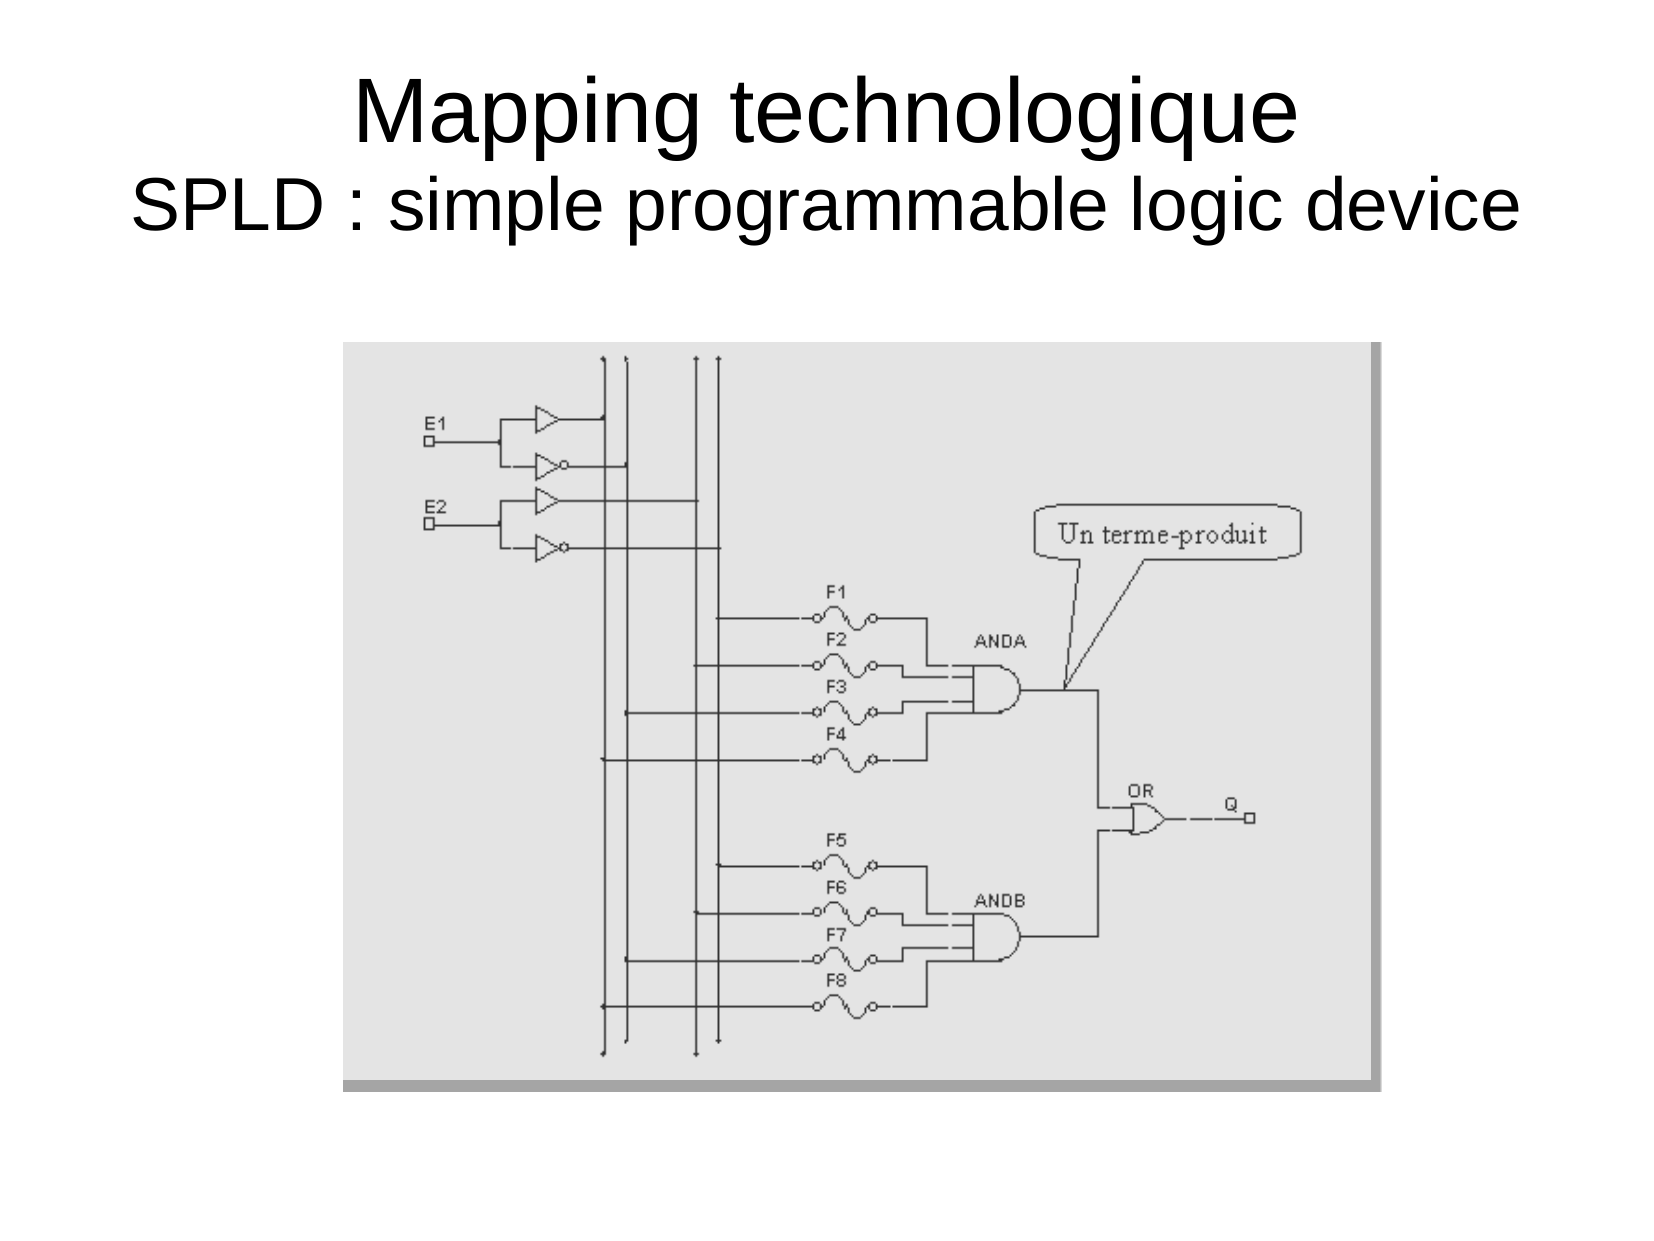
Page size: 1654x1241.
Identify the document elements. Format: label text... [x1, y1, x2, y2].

title Mapping technologique SPLD : simple programmable logic device [82, 56, 1571, 250]
picture [331, 330, 1371, 1080]
